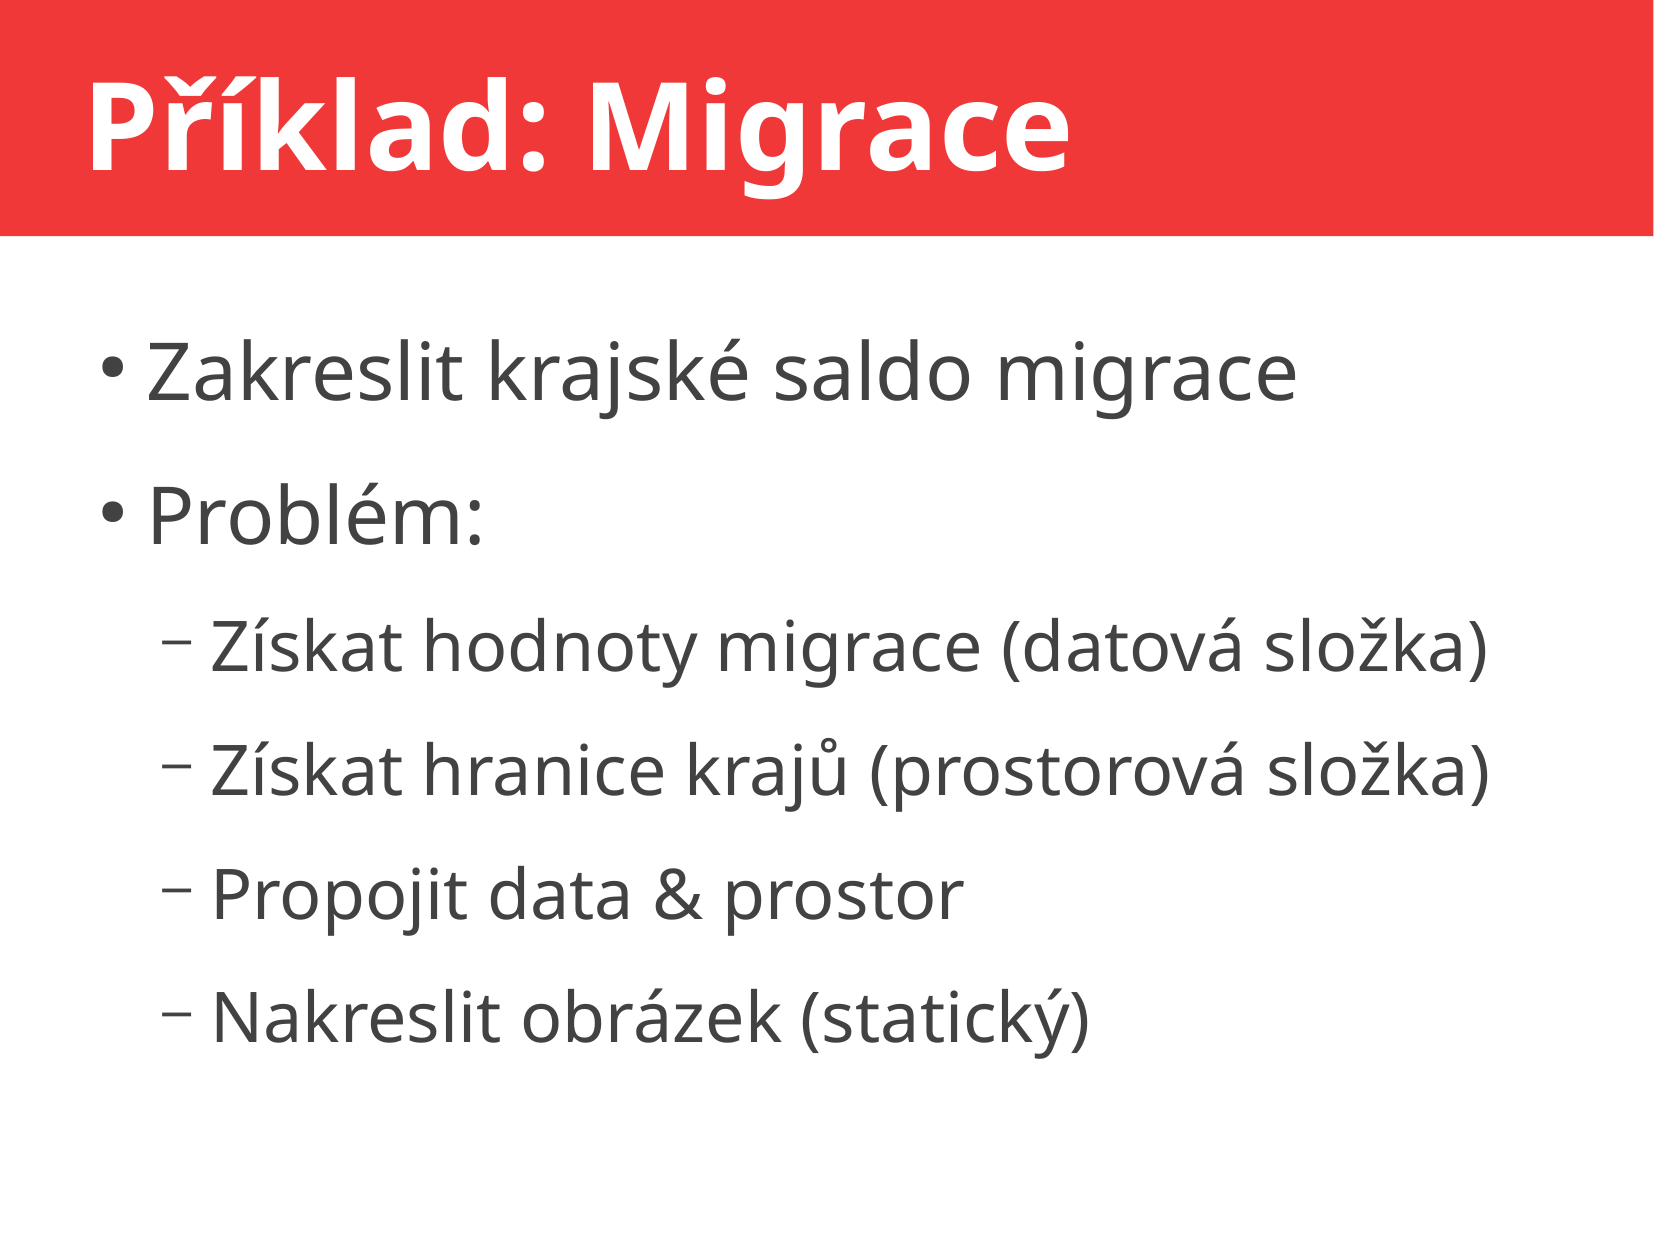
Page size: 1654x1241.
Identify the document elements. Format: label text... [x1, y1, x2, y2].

title Příklad: Migrace [82, 19, 1571, 227]
list Zakreslit krajské saldo migrace Problém: Získat hodnoty migrace (datová složka) Získat hranice krajů (prostorová složka) Propojit data & prostor Nakreslit obrázek (statický) [82, 314, 1563, 1080]
